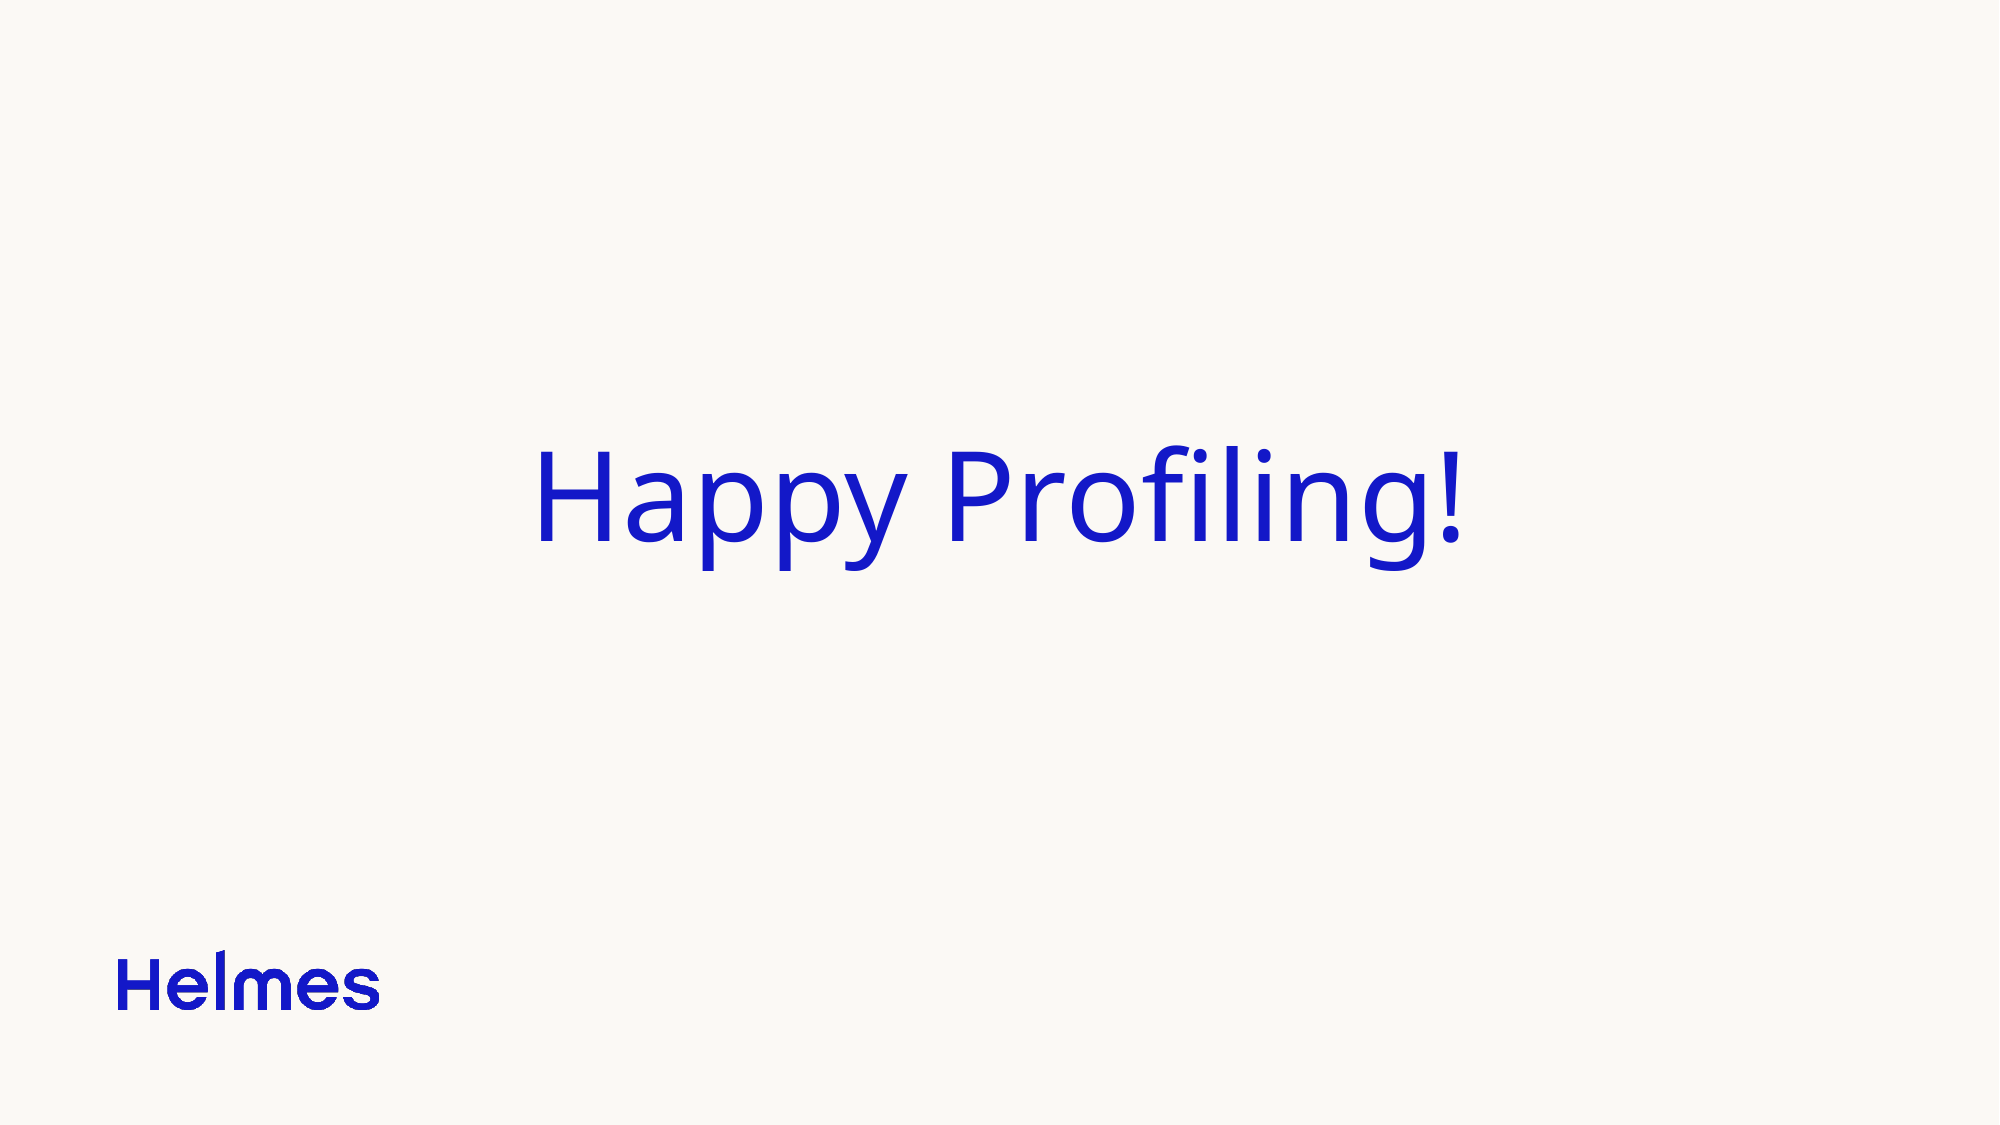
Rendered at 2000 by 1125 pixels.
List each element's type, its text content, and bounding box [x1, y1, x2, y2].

text_box Happy Profiling! [249, 184, 1749, 576]
picture [118, 950, 379, 1010]
